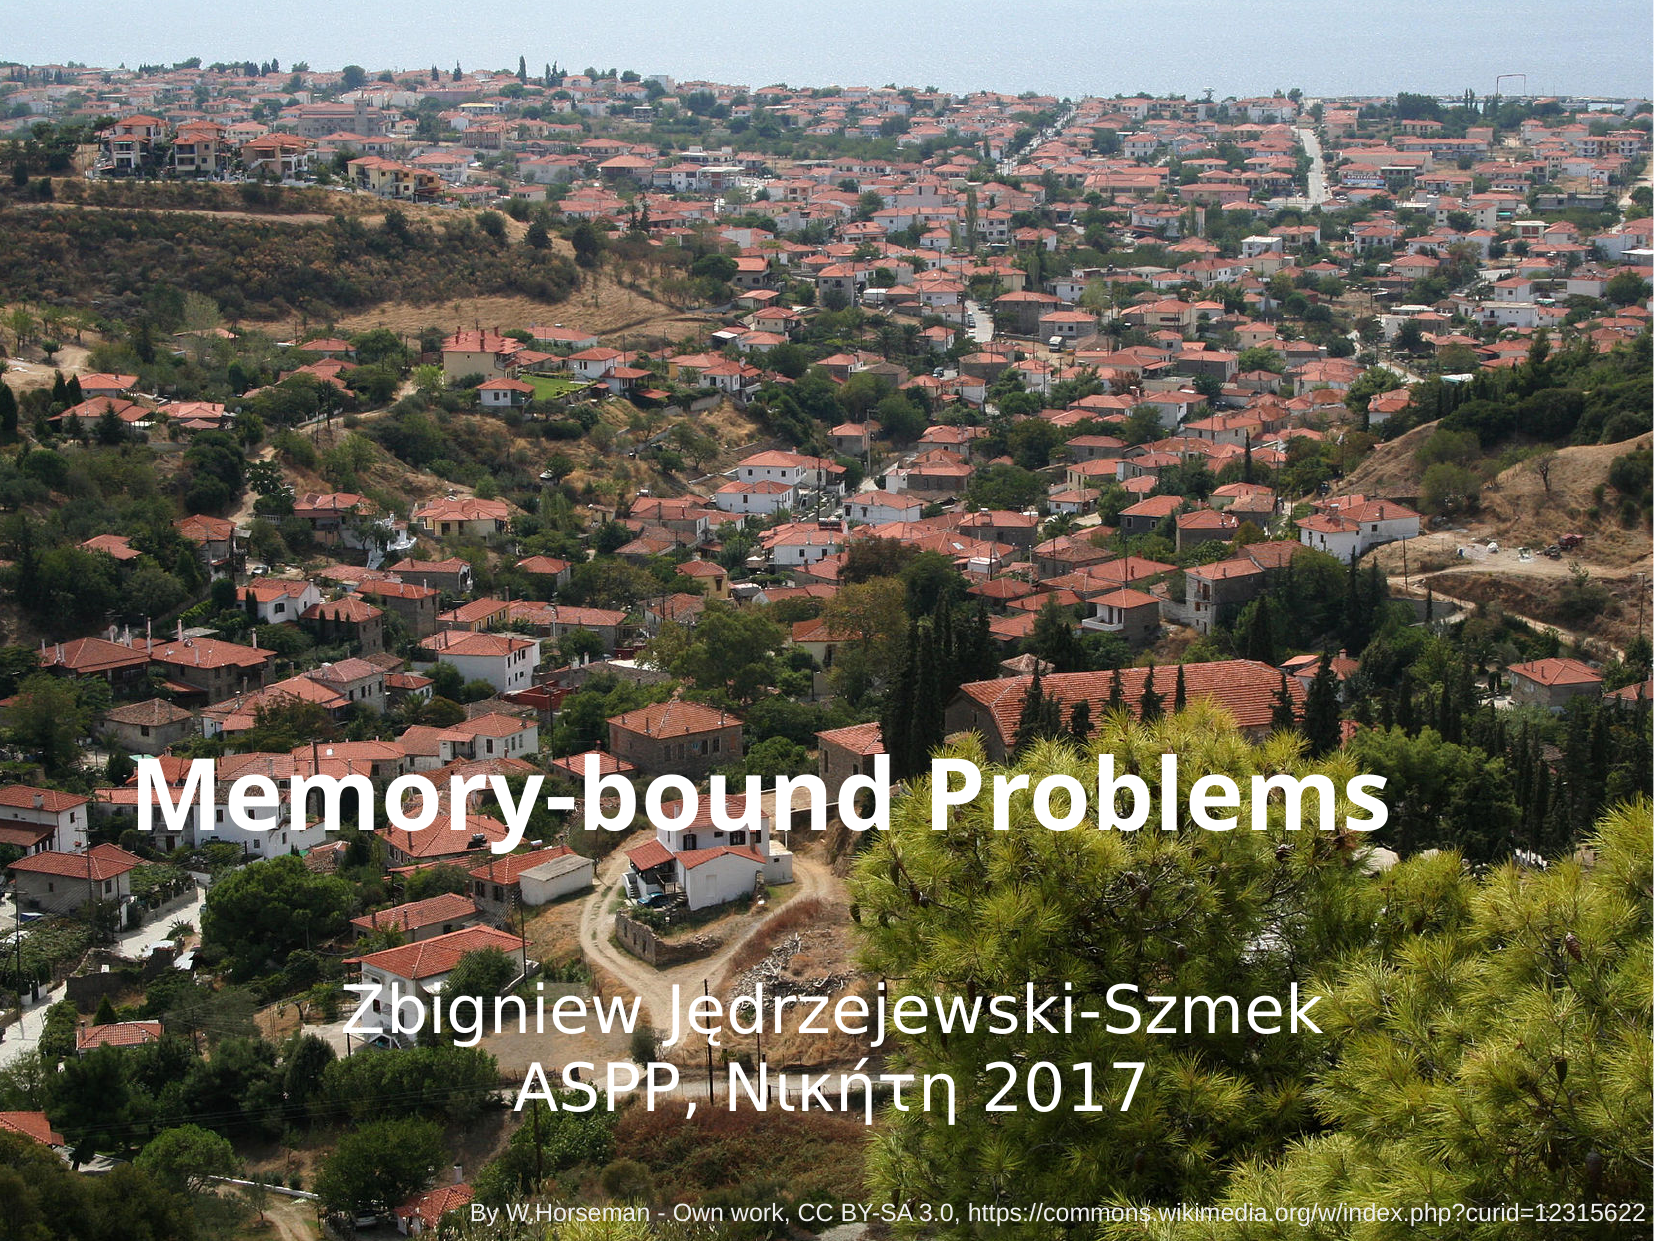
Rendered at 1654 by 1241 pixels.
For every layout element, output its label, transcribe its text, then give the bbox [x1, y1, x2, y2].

picture [0, 0, 1654, 1241]
subtitle Zbigniew Jędrzejewski-Szmek ASPP, Νικήτη 2017 [129, 968, 1536, 1130]
text_box By W.Horseman - Own work, CC BY-SA 3.0, https://commons.wikimedia.org/w/index.php?curid=12315622 [455, 1190, 1654, 1229]
title Memory-bound Problems [129, 673, 1536, 910]
